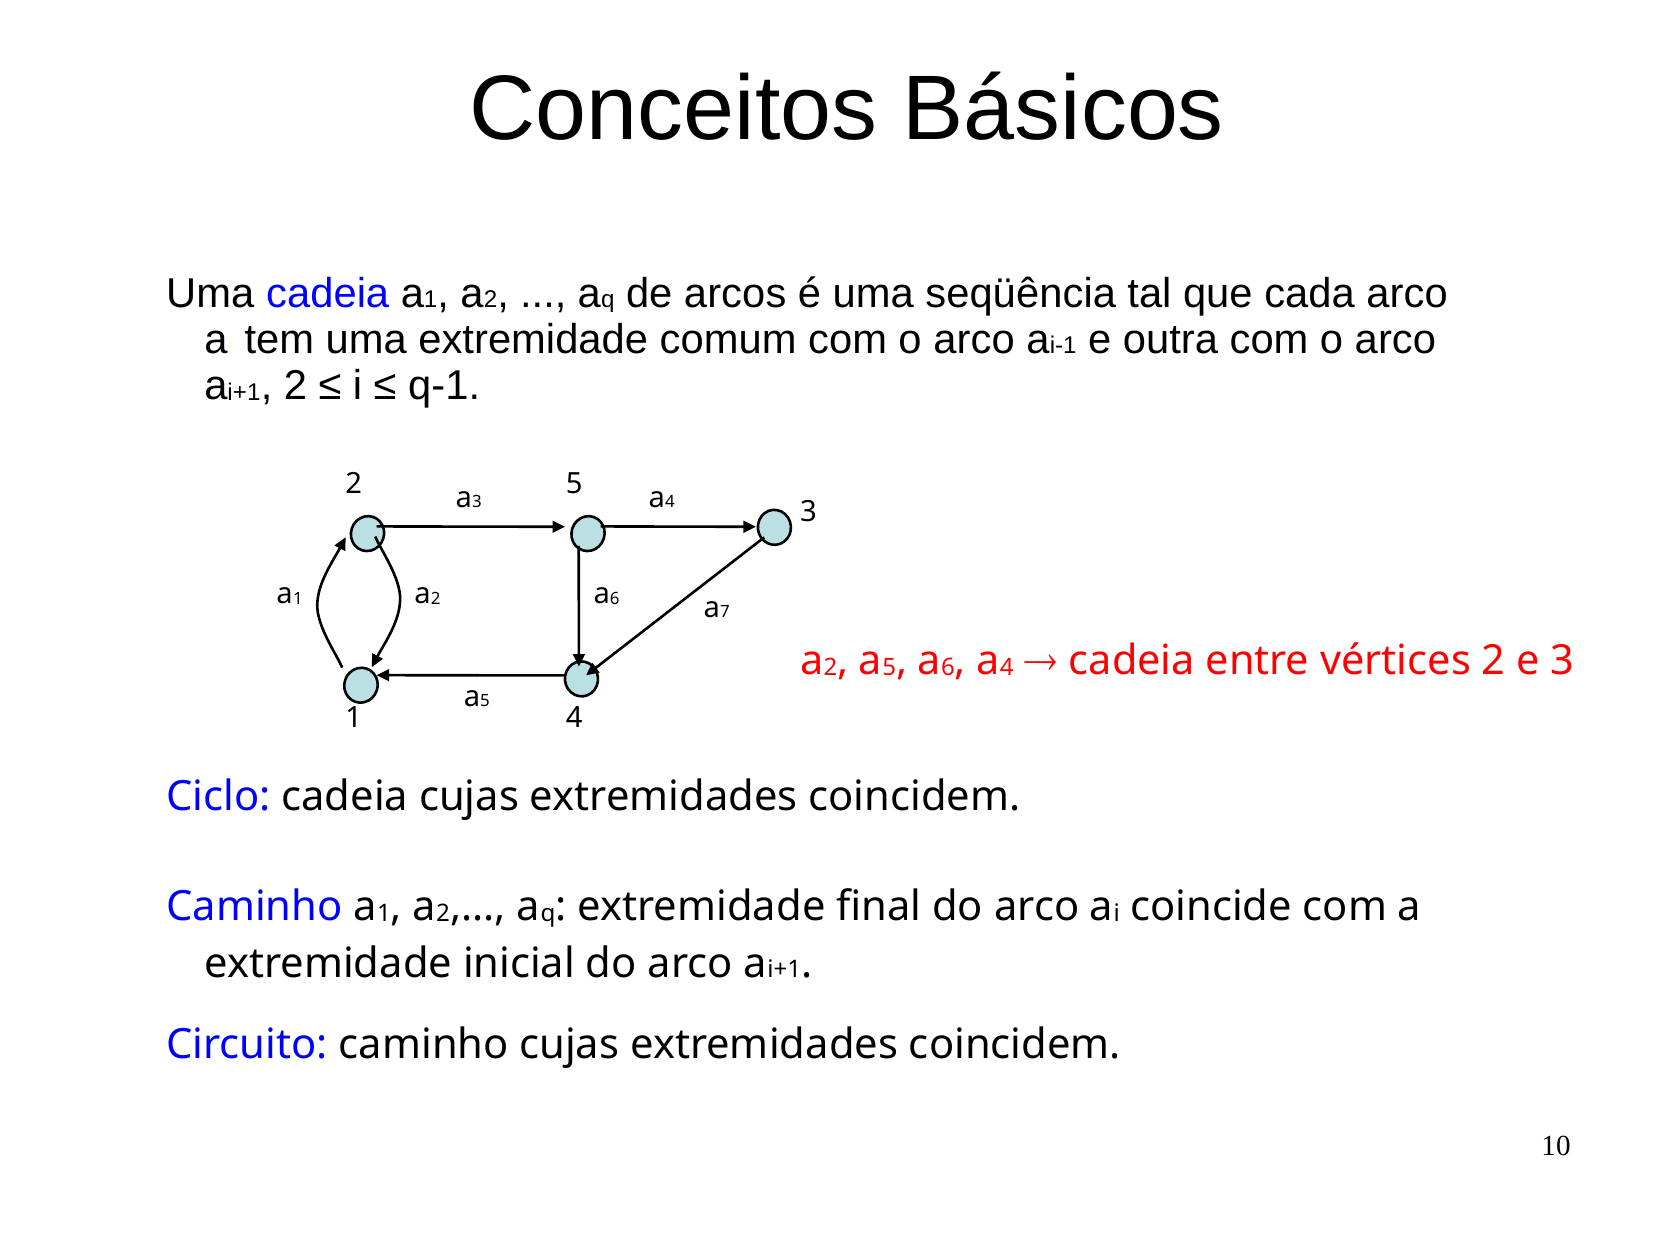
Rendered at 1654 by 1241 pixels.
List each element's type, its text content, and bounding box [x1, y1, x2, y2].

text_box 1 [330, 688, 386, 745]
text_box a3 [440, 468, 510, 524]
text_box 5 [551, 454, 607, 510]
text_box [564, 661, 598, 688]
text_box [757, 509, 788, 545]
text_box [350, 516, 385, 552]
text_box a4 [633, 468, 703, 524]
text_box 3 [785, 482, 841, 538]
text_box a6 [578, 564, 648, 621]
text_box [344, 667, 378, 688]
text_box a2 [399, 564, 469, 621]
text_box a5 [448, 667, 518, 723]
title Conceitos Básicos [261, 38, 1433, 177]
text_box a1 [261, 564, 331, 621]
text_box [571, 516, 605, 552]
list Uma cadeia a1, a2, ..., aq de arcos é uma seqüência tal que cada arco ai tem uma extremidade comum com o arco ai-1 e outra com o arco ai+1, 2 ≤ i ≤ q-1. [151, 261, 1489, 443]
text_box a7 [688, 578, 758, 634]
text_box Circuito: caminho cujas extremidades coincidem. [151, 1005, 1489, 1117]
text_box 2 [330, 454, 386, 510]
text_box Ciclo: cadeia cujas extremidades coincidem. [151, 757, 1489, 868]
text_box Caminho a1, a2,..., aq: extremidade final do arco ai coincide com a extremidade inicial do arco ai+1. [151, 868, 1489, 1005]
text_box 4 [551, 688, 607, 745]
text_box a2, a5, a6, a4  cadeia entre vértices 2 e 3 [785, 622, 1625, 695]
